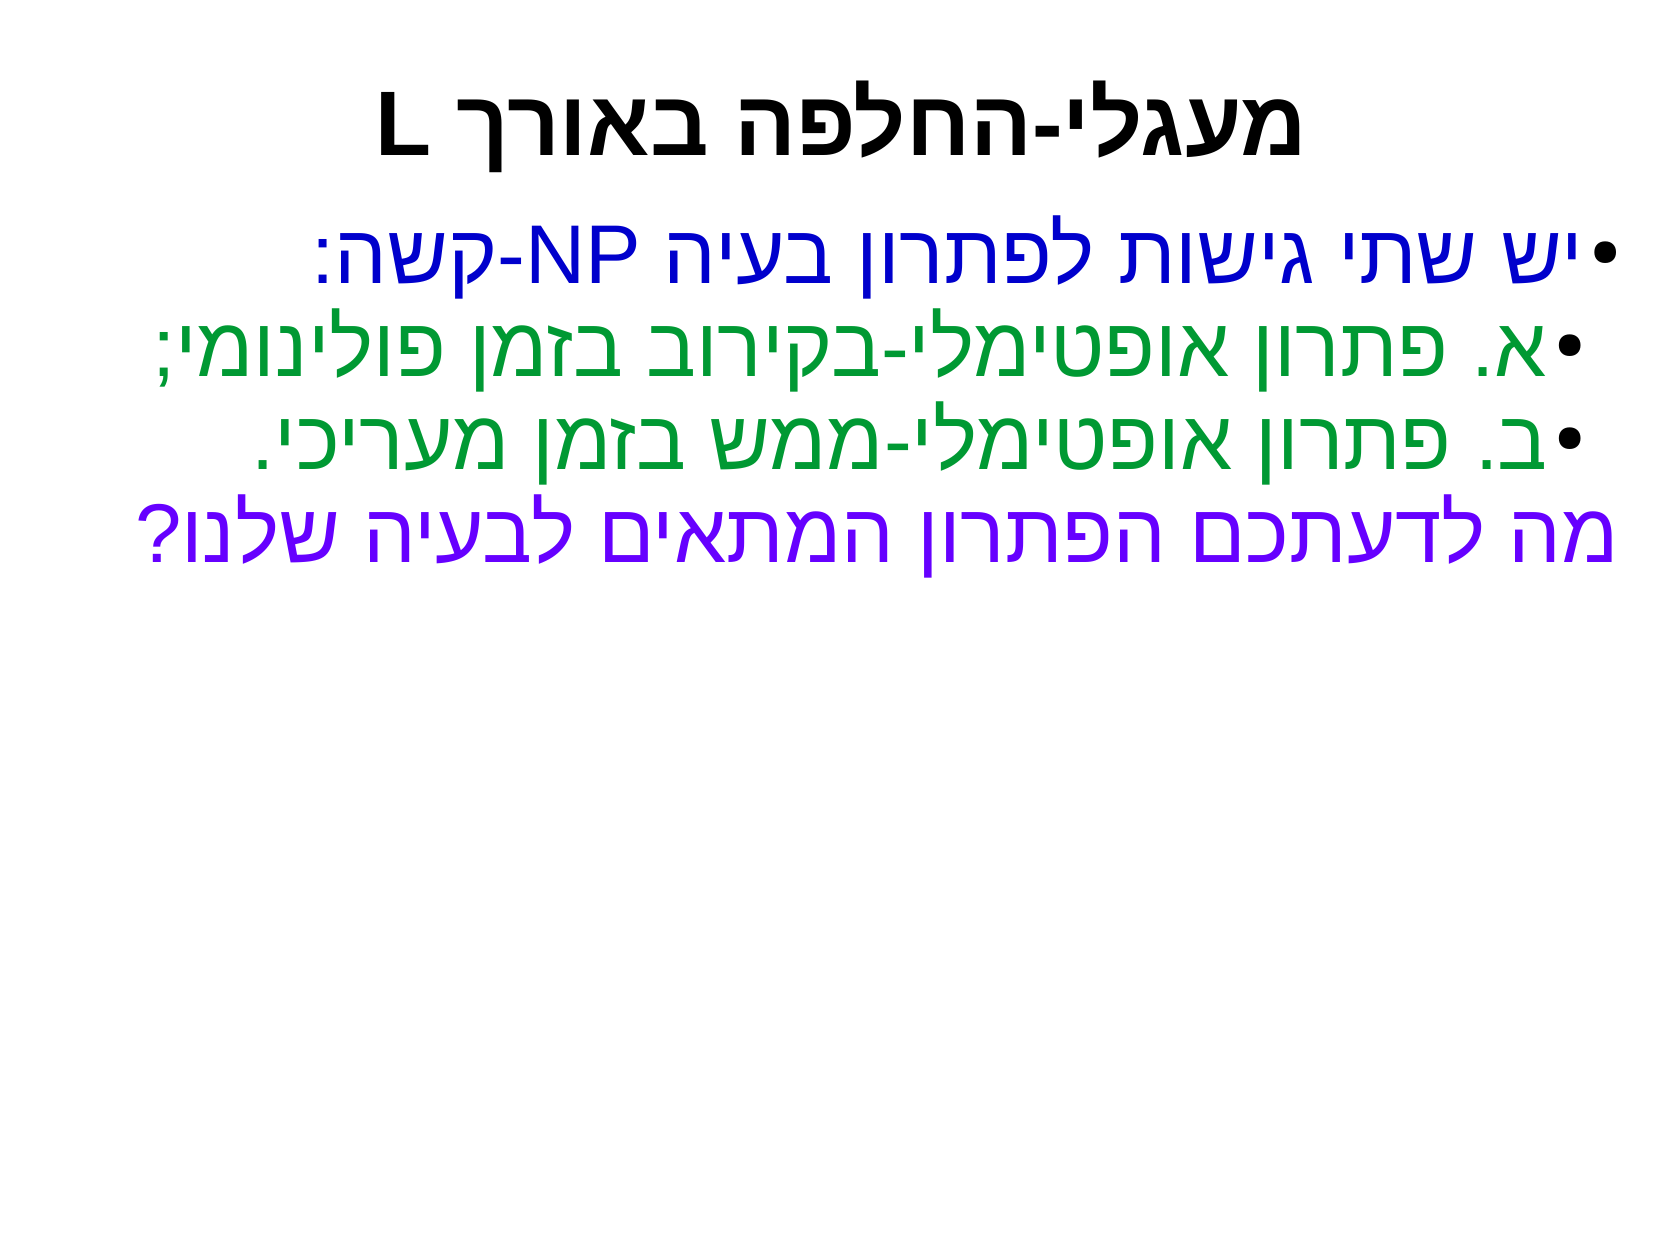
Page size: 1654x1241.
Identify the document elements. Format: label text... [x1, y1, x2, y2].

text_box יש שתי גישות לפתרון בעיה NP-קשה: א. פתרון אופטימלי-בקירוב בזמן פולינומי; ב. פתרון אופטימלי-ממש בזמן מעריכי. מה לדעתכם הפתרון המתאים לבעיה שלנו? [45, 200, 1636, 588]
title מעגלי-החלפה באורך L [30, 21, 1654, 227]
